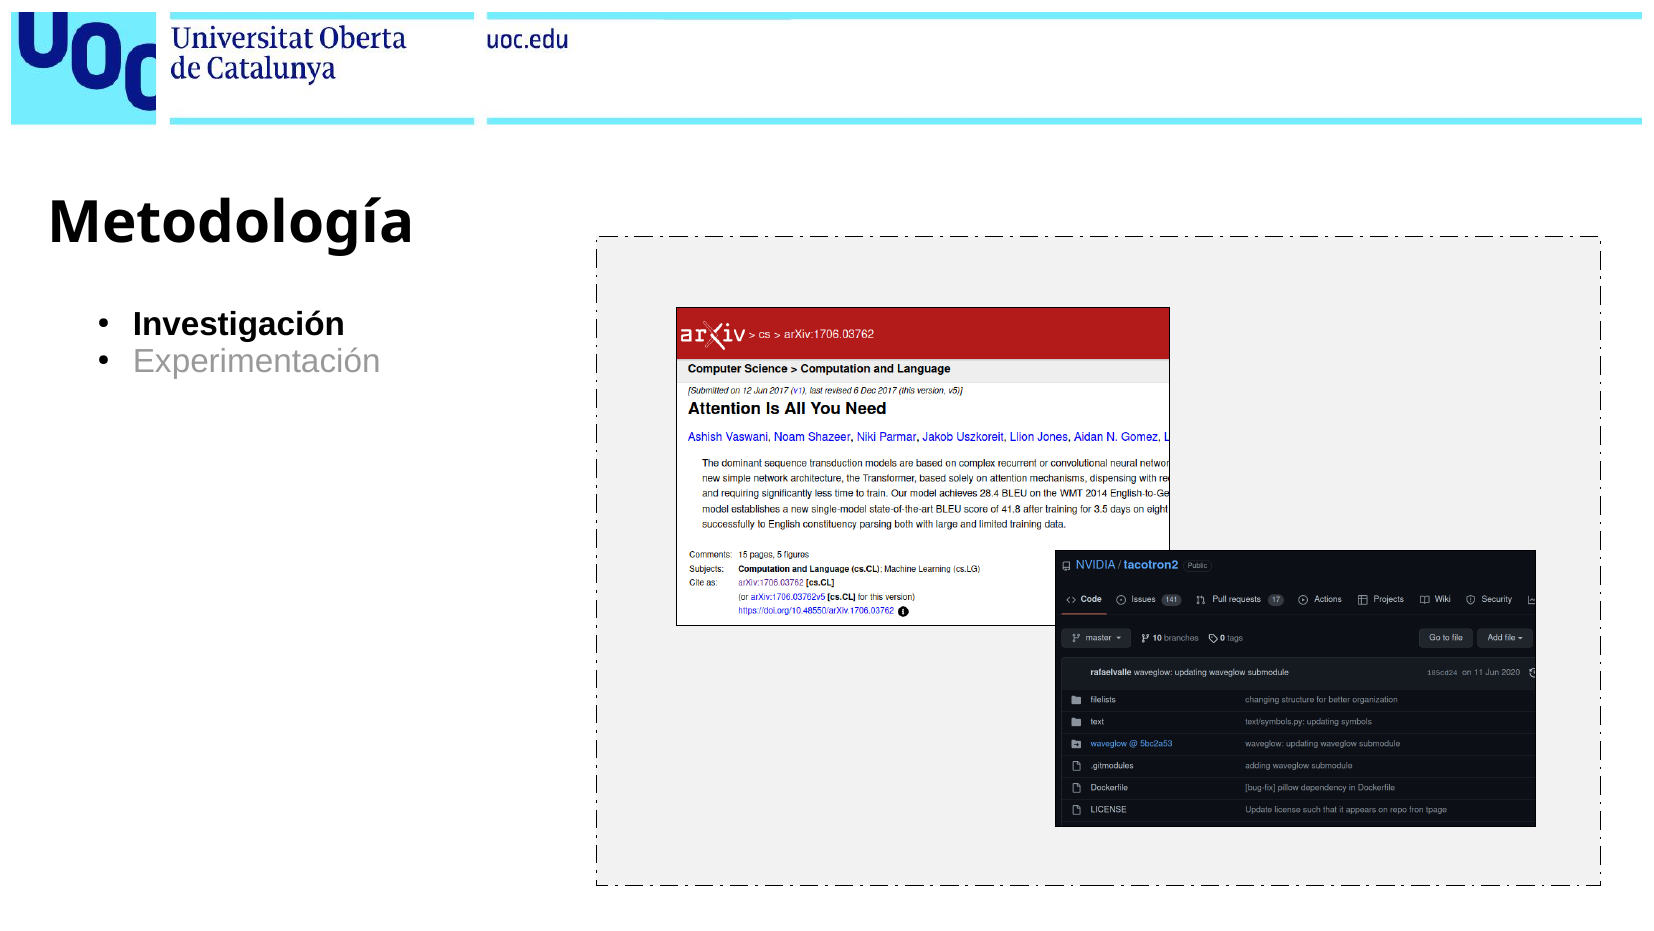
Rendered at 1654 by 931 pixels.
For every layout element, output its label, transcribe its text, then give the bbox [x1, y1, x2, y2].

picture [11, 12, 1642, 130]
text_box Metodología [47, 180, 1536, 260]
text_box [596, 236, 1601, 886]
text_box Investigación Experimentación [82, 297, 596, 387]
picture [676, 307, 1536, 827]
